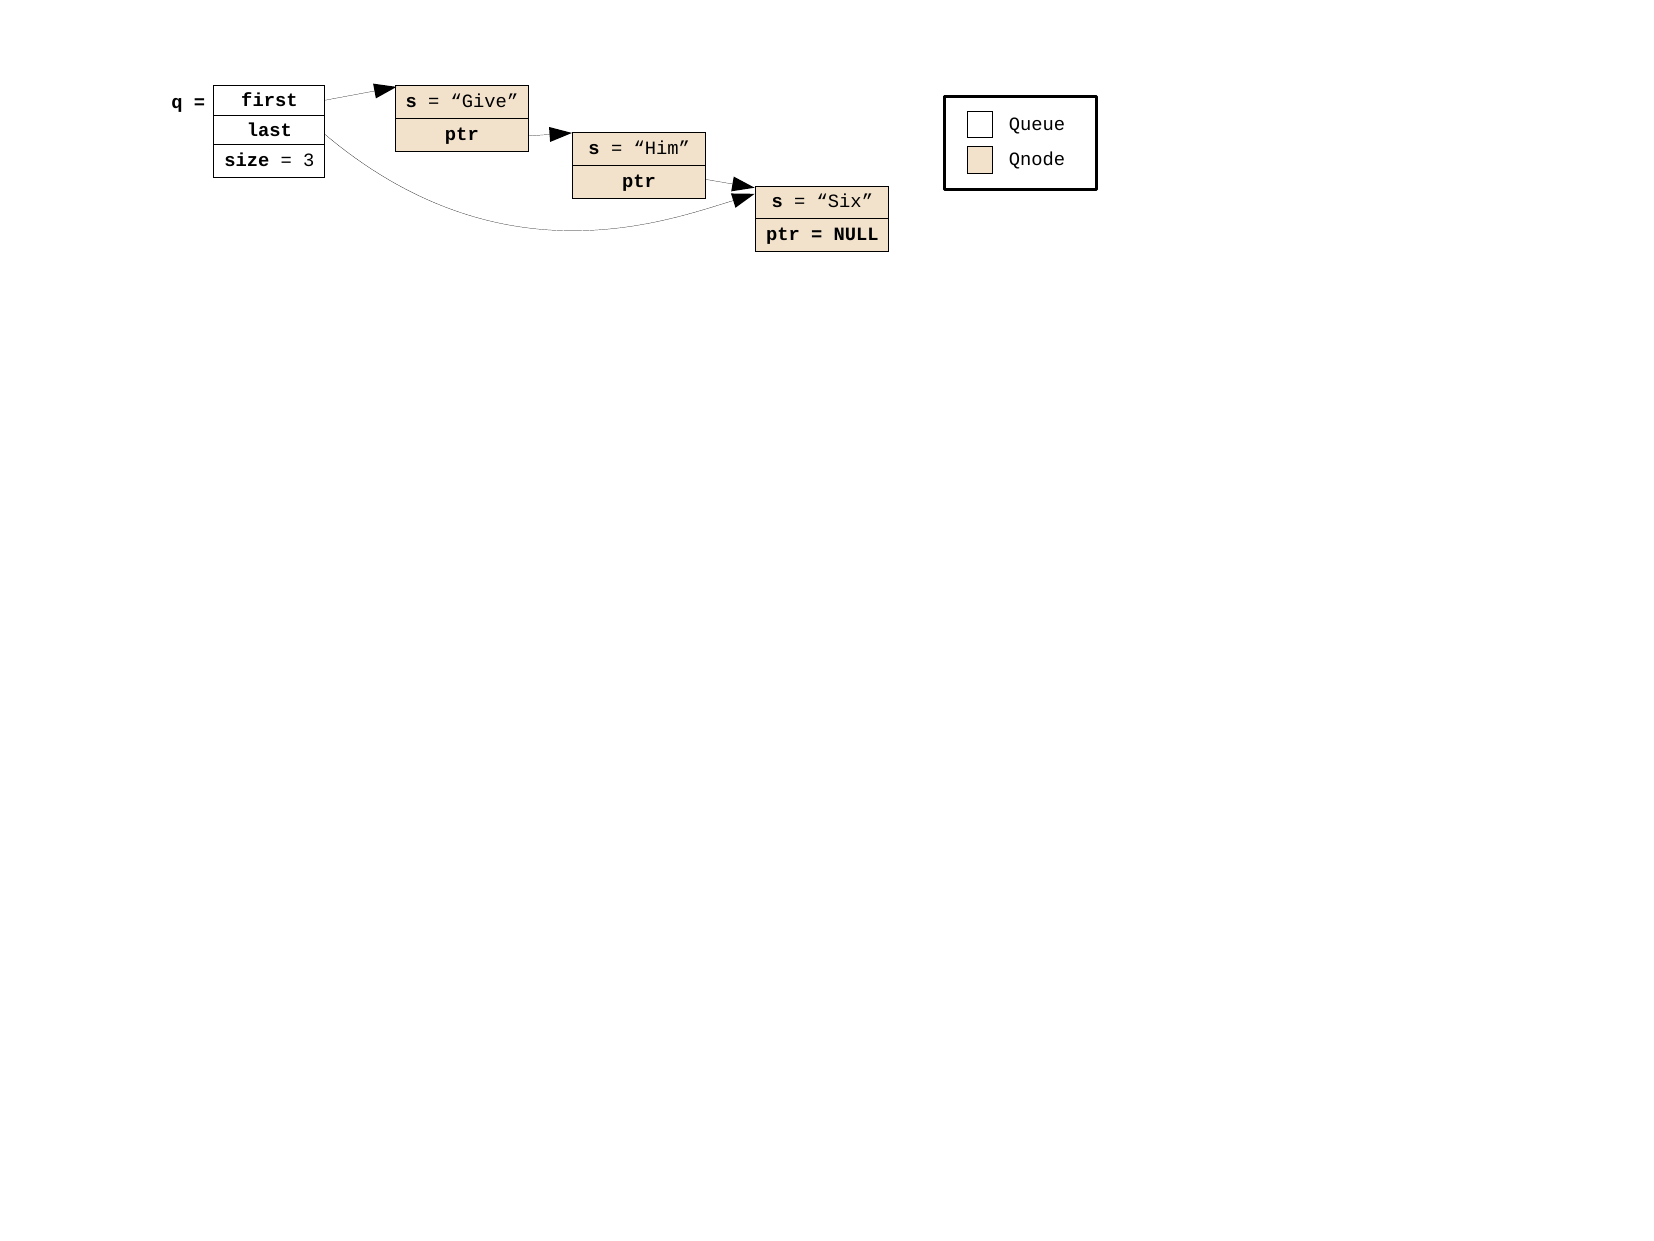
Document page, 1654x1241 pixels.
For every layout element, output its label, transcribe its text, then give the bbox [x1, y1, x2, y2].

text_box ptr [395, 118, 529, 152]
text_box [157, 146, 307, 240]
text_box ptr [572, 165, 706, 199]
text_box s = “Six” [755, 186, 889, 218]
text_box Qnode [993, 144, 1080, 179]
text_box first [221, 85, 325, 115]
text_box size = 3 [213, 144, 325, 178]
text_box ptr = NULL [755, 218, 889, 252]
text_box [944, 96, 1097, 190]
text_box s = “Give” [395, 85, 529, 118]
text_box last [213, 115, 325, 144]
text_box Queue [993, 107, 1080, 144]
text_box s = “Him” [572, 132, 706, 165]
text_box q = [156, 85, 221, 122]
